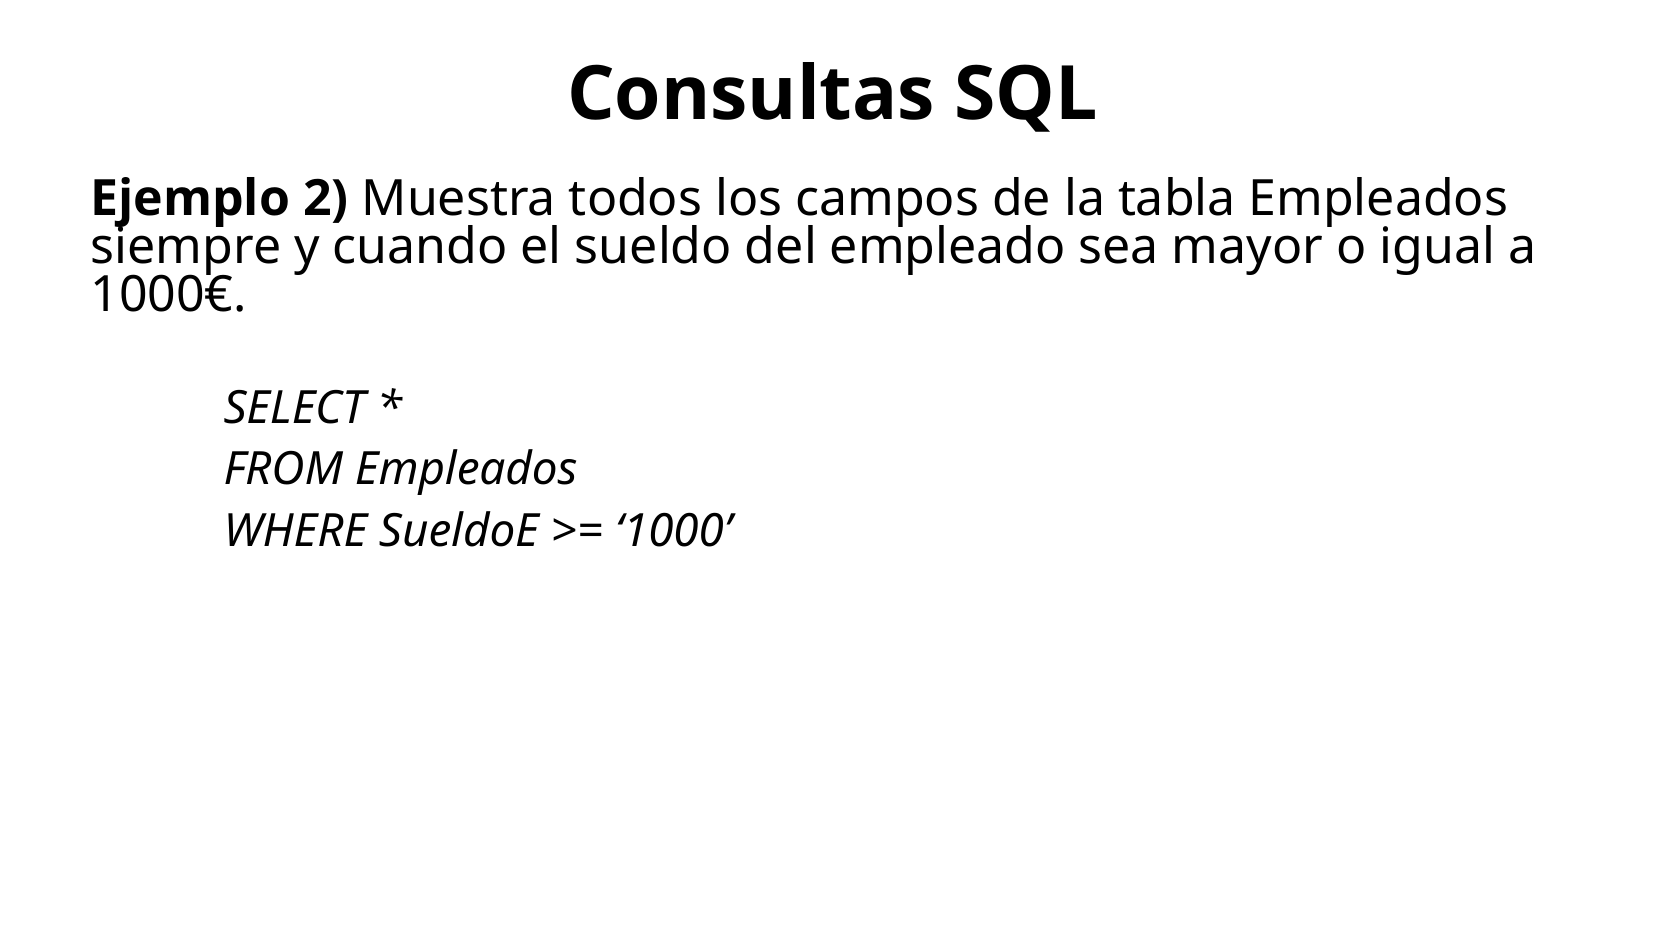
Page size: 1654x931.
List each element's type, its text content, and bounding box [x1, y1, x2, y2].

title Consultas SQL [88, 11, 1577, 168]
subtitle Ejemplo 2) Muestra todos los campos de la tabla Empleados siempre y cuando el sueldo del empleado sea mayor o igual a 1000€. SELECT * FROM Empleados WHERE SueldoE >= ‘1000’ [90, 177, 1648, 686]
